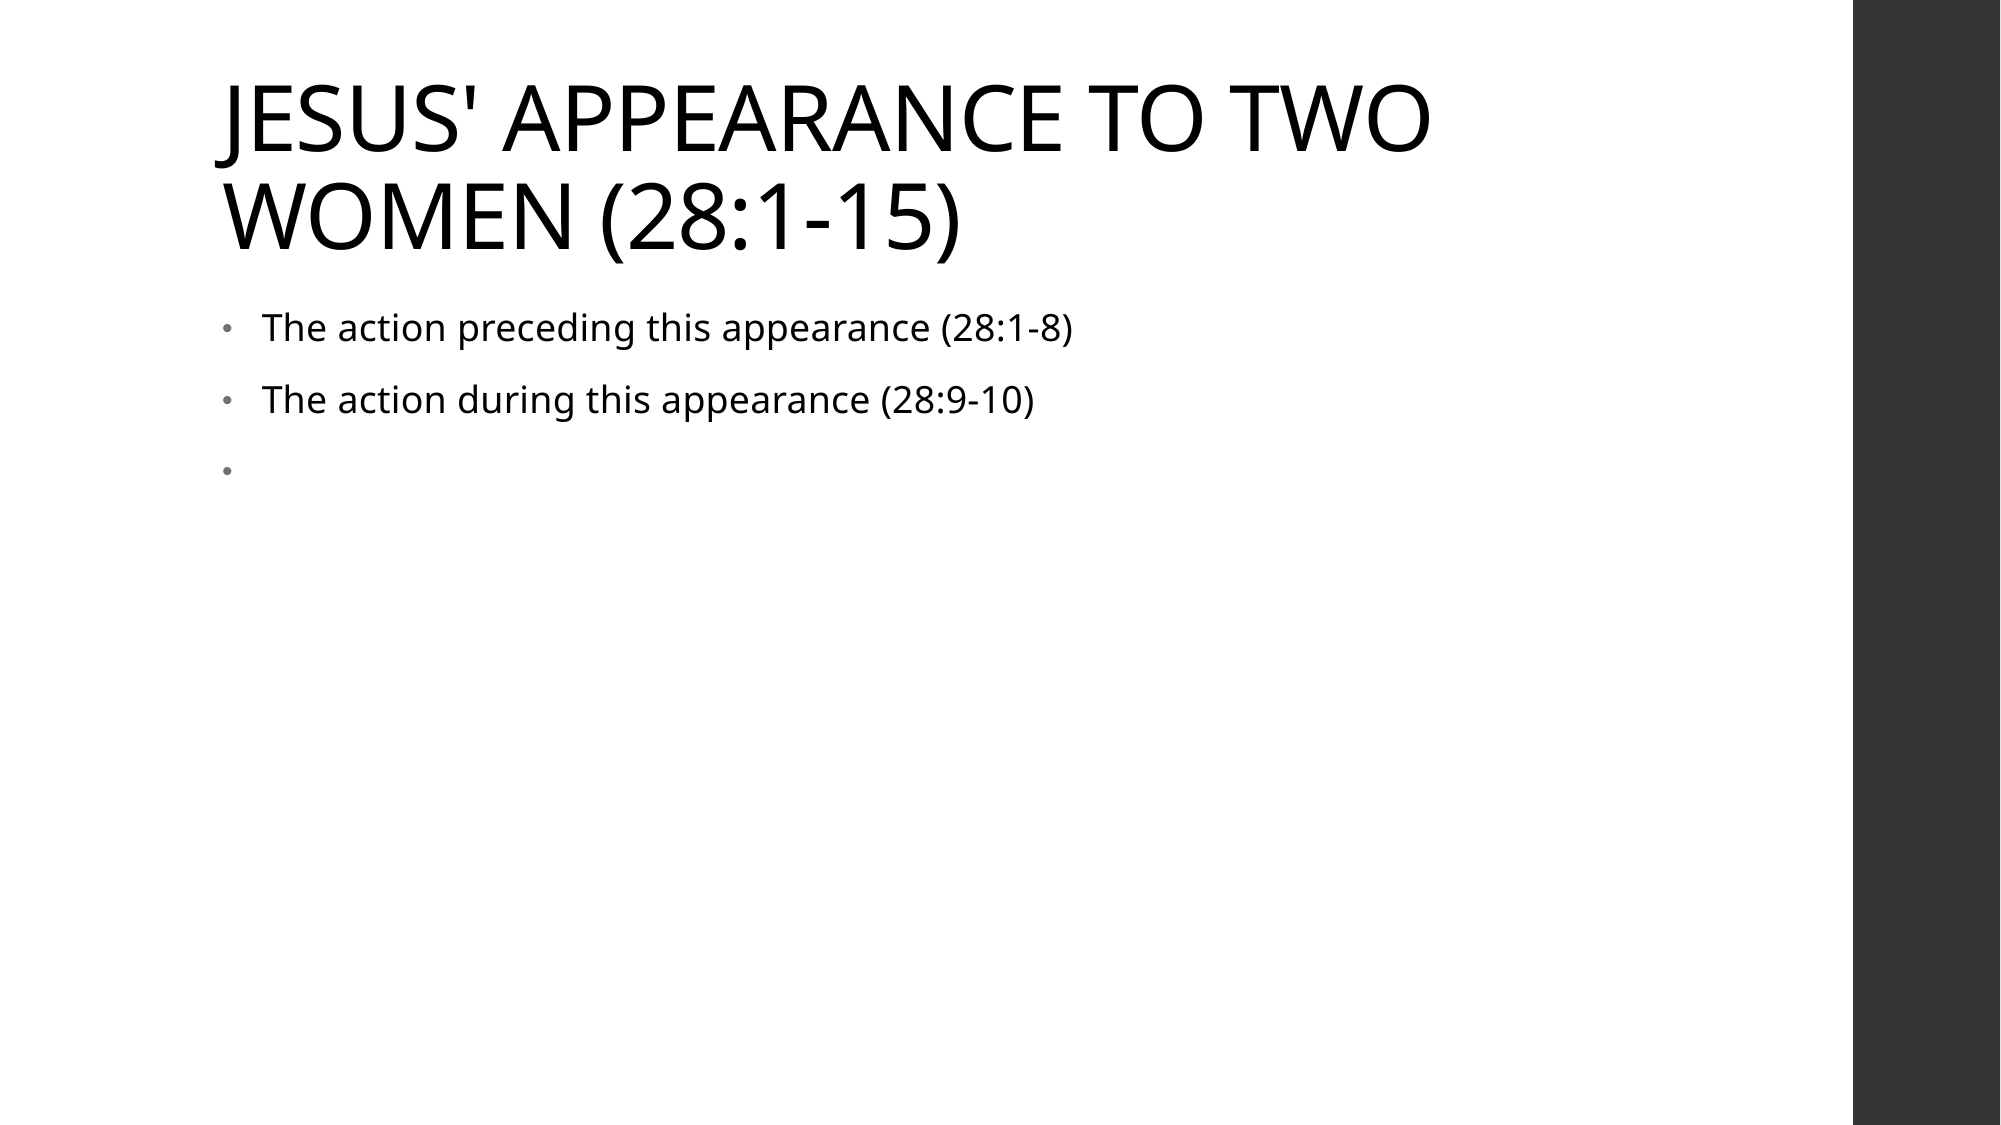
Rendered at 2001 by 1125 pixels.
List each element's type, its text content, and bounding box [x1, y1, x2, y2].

title JESUS' APPEARANCE TO TWO WOMEN (28:1-15) [206, 60, 1797, 278]
list The action preceding this appearance (28:1-8) The action during this appearance (28:9-10) [206, 299, 1617, 1014]
